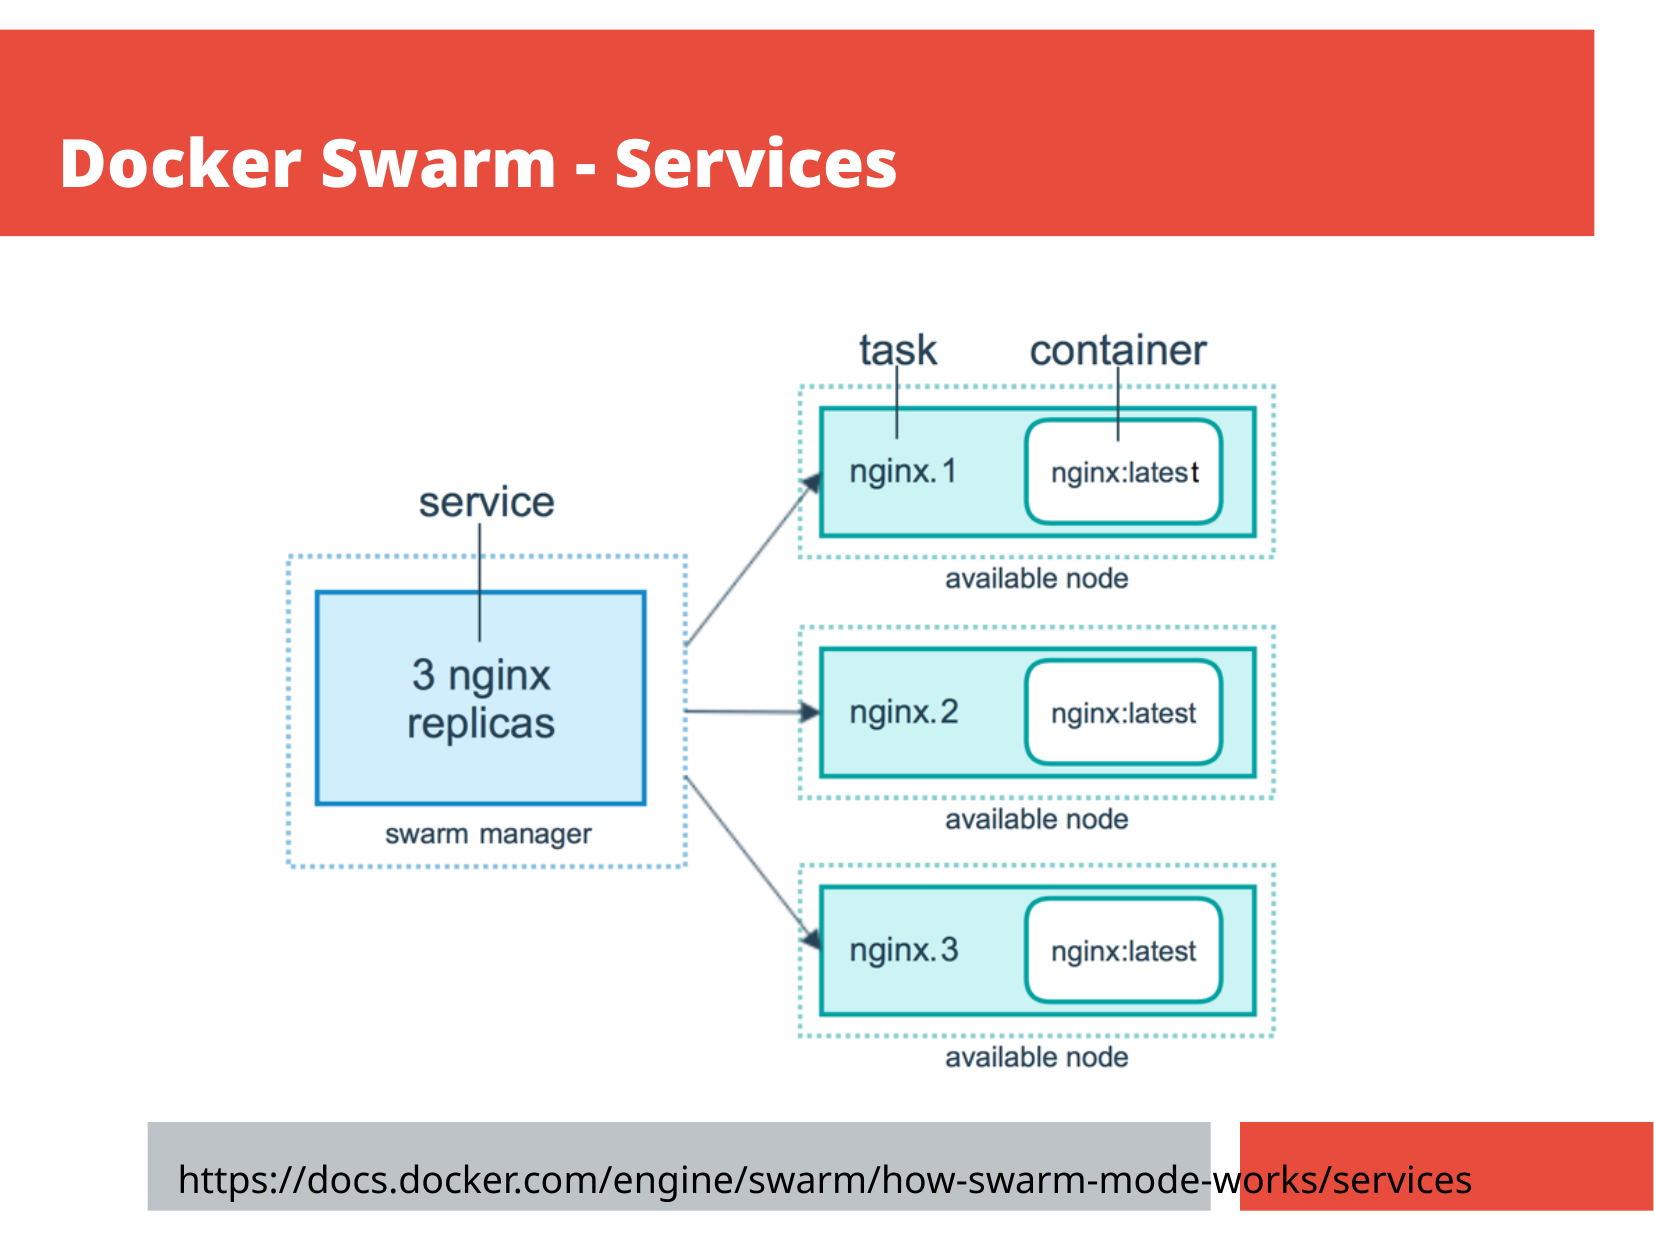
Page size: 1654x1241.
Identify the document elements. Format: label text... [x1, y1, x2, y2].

title Docker Swarm - Services [59, 59, 1595, 207]
picture [255, 324, 1369, 1093]
text_box https://docs.docker.com/engine/swarm/how-swarm-mode-works/services [162, 1145, 1356, 1208]
